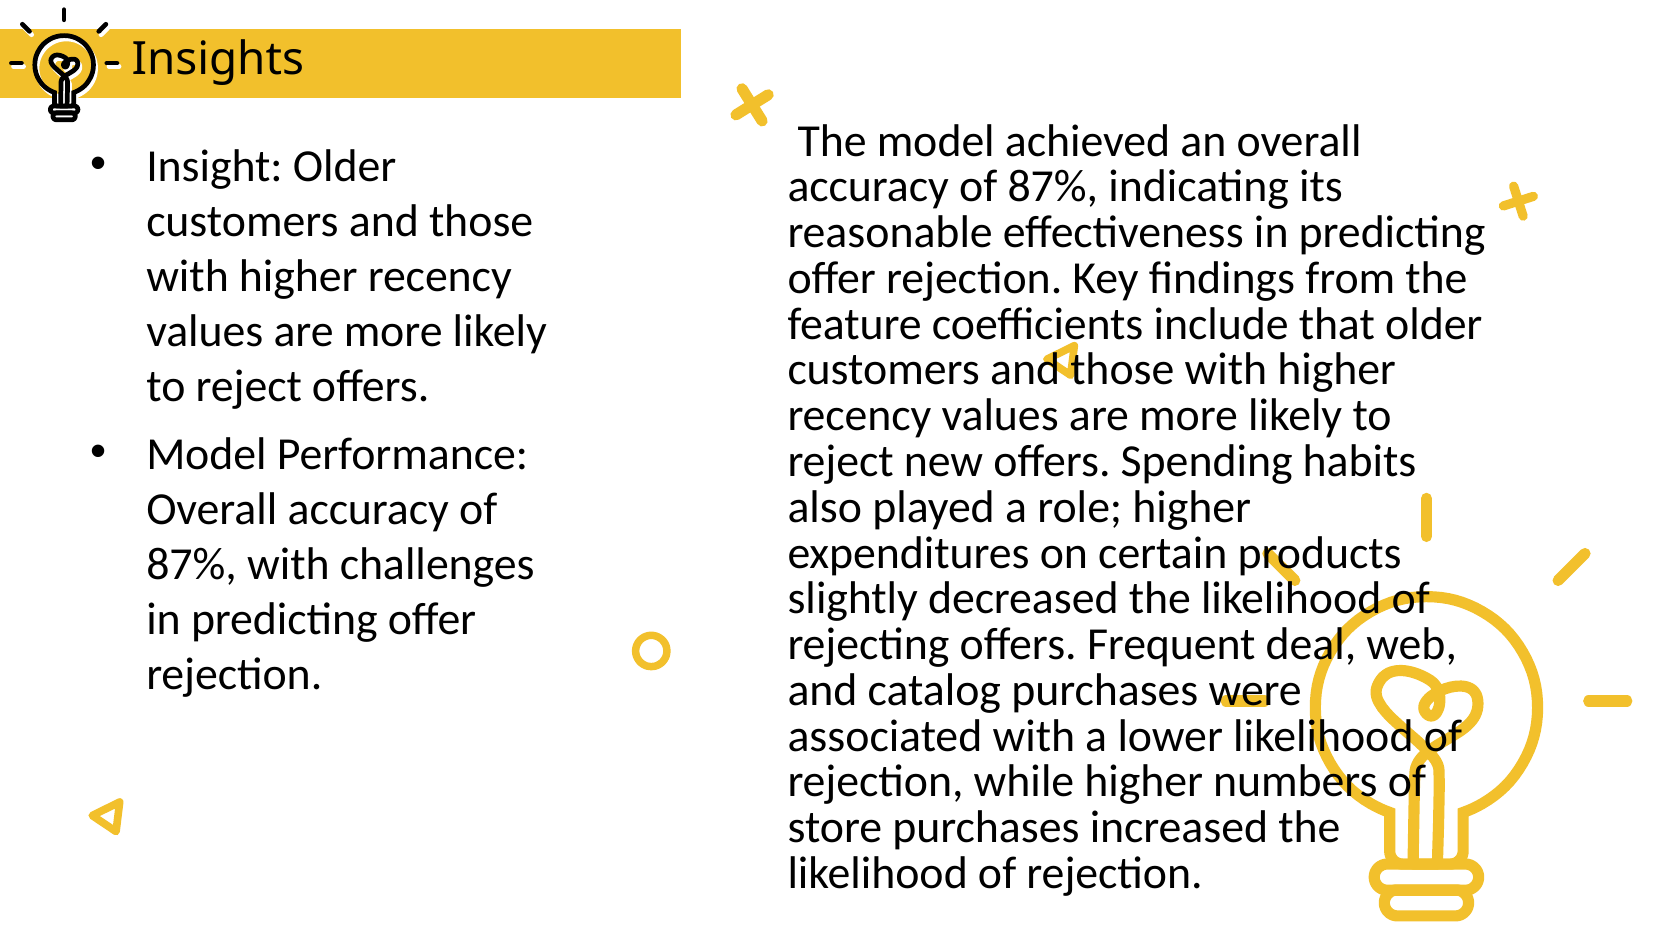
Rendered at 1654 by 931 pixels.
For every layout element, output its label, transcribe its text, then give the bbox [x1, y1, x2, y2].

text_box The model achieved an overall accuracy of 87%, indicating its reasonable effectiveness in predicting offer rejection. Key findings from the feature coefficients include that older customers and those with higher recency values are more likely to reject new offers. Spending habits also played a role; higher expenditures on certain products slightly decreased the likelihood of rejecting offers. Frequent deal, web, and catalog purchases were associated with a lower likelihood of rejection, while higher numbers of store purchases increased the likelihood of rejection. [787, 121, 1501, 901]
title Insights [131, 16, 578, 97]
text_box Insight: Older customers and those with higher recency values are more likely to reject offers. Model Performance: Overall accuracy of 87%, with challenges in predicting offer rejection. [75, 127, 563, 526]
